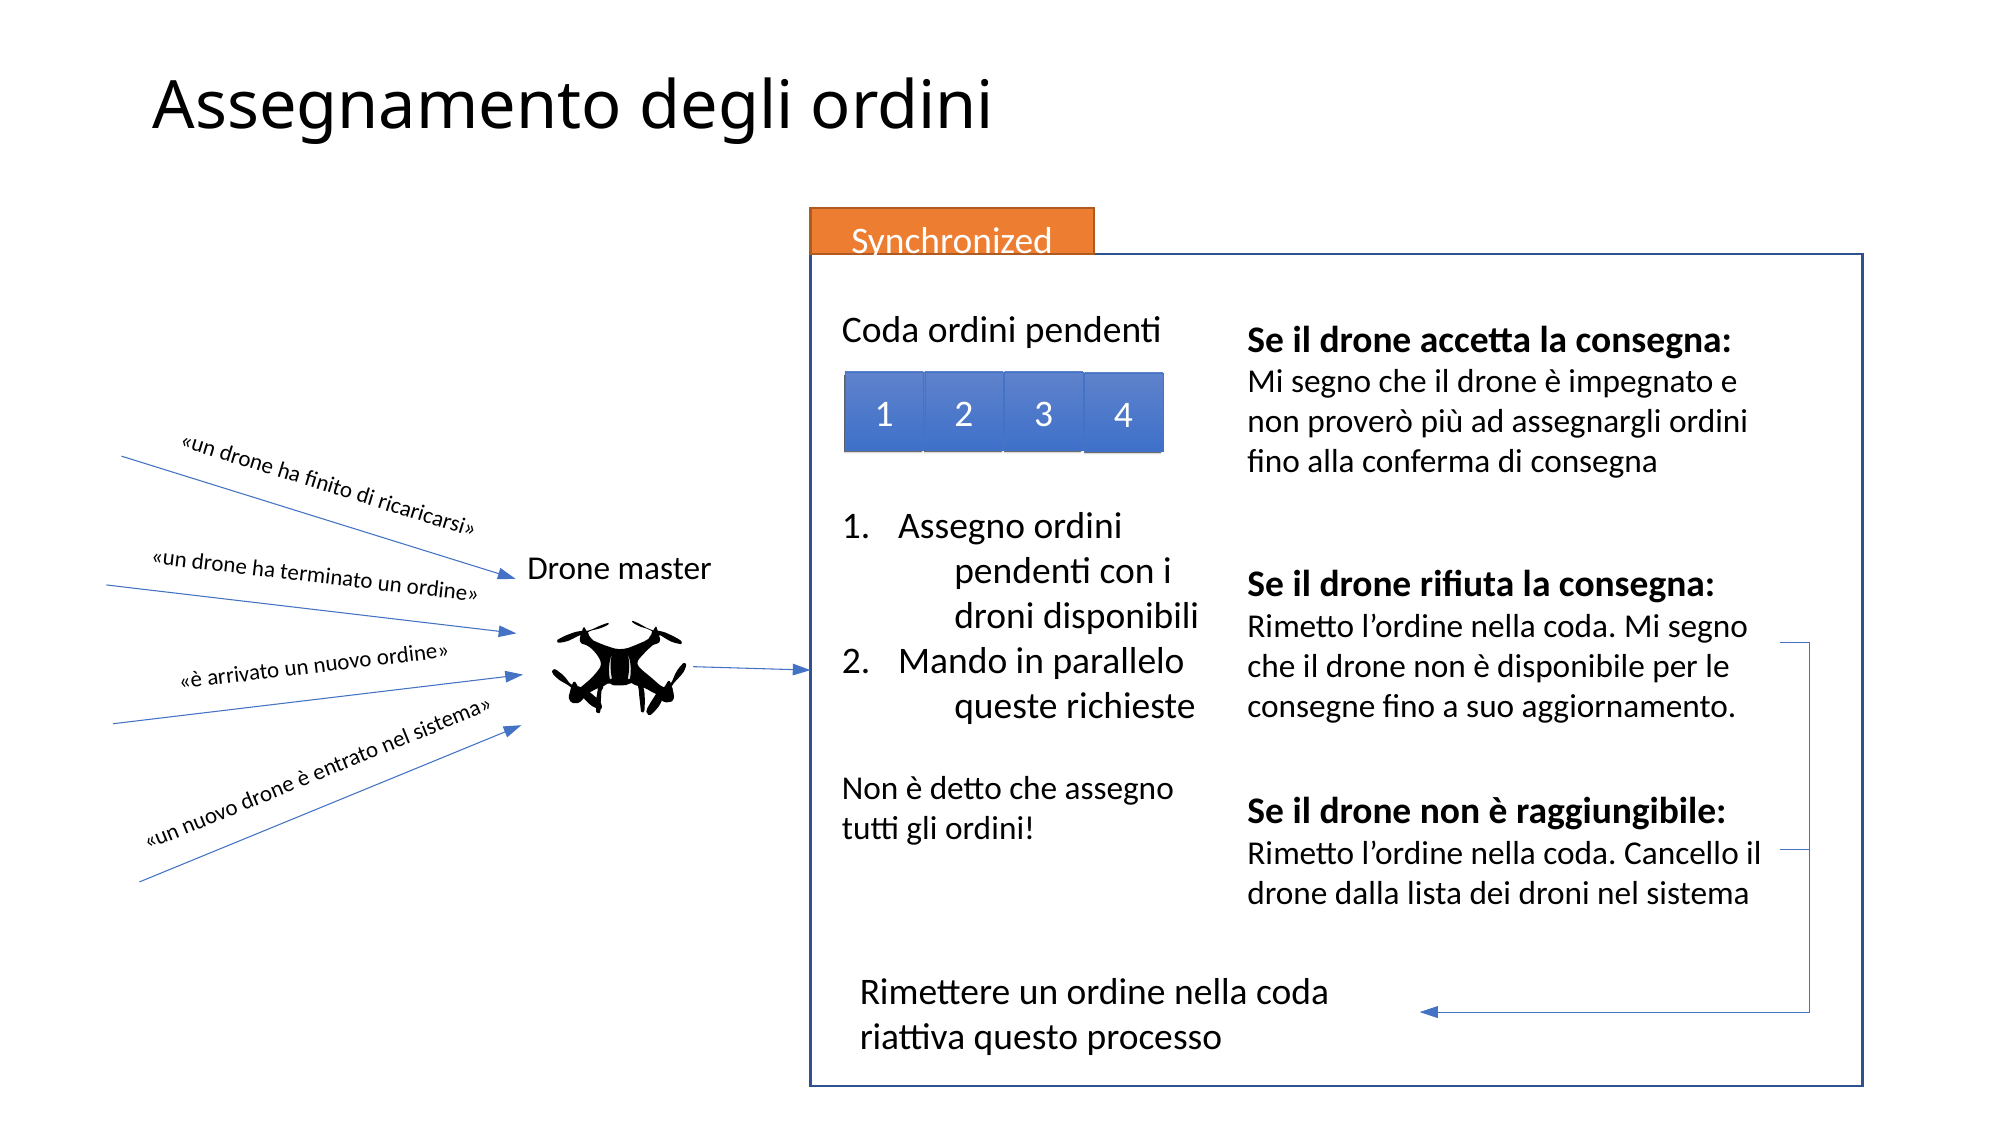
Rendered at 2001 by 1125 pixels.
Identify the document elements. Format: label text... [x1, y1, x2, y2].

text_box 2 [925, 372, 1003, 450]
text_box Se il drone accetta la consegna: Mi segno che il drone è impegnato e non proverò più ad assegnargli ordini fino alla conferma di consegna [1232, 307, 1781, 489]
text_box Synchronized [811, 208, 1094, 254]
text_box «un drone ha finito di ricaricarsi» [125, 401, 533, 566]
text_box «è arrivato un nuovo ordine» [106, 618, 522, 710]
text_box Se il drone rifiuta la consegna: Rimetto l’ordine nella coda. Mi segno che il drone non è disponibile per le consegne fino a suo aggiornamento. [1232, 551, 1781, 734]
text_box Coda ordini pendenti [826, 297, 1182, 358]
text_box 4 [1084, 373, 1163, 451]
text_box 3 [1004, 372, 1083, 450]
text_box Se il drone non è raggiungibile: Rimetto l’ordine nella coda. Cancello il drone dalla lista dei droni nel sistema [1232, 778, 1781, 921]
text_box Rimettere un ordine nella coda riattiva questo processo [844, 959, 1421, 1066]
text_box Assegno ordini pendenti con i droni disponibili Mando in parallelo queste richieste Non è detto che assegno tutti gli ordini! [826, 494, 1251, 858]
title Assegnamento degli ordini [137, 59, 1434, 155]
text_box Drone master [496, 538, 743, 595]
text_box «un drone ha terminato un ordine» [108, 528, 524, 620]
picture [546, 608, 694, 726]
text_box 1 [845, 372, 923, 450]
text_box «un nuovo drone è entrato nel sistema» [117, 672, 517, 870]
